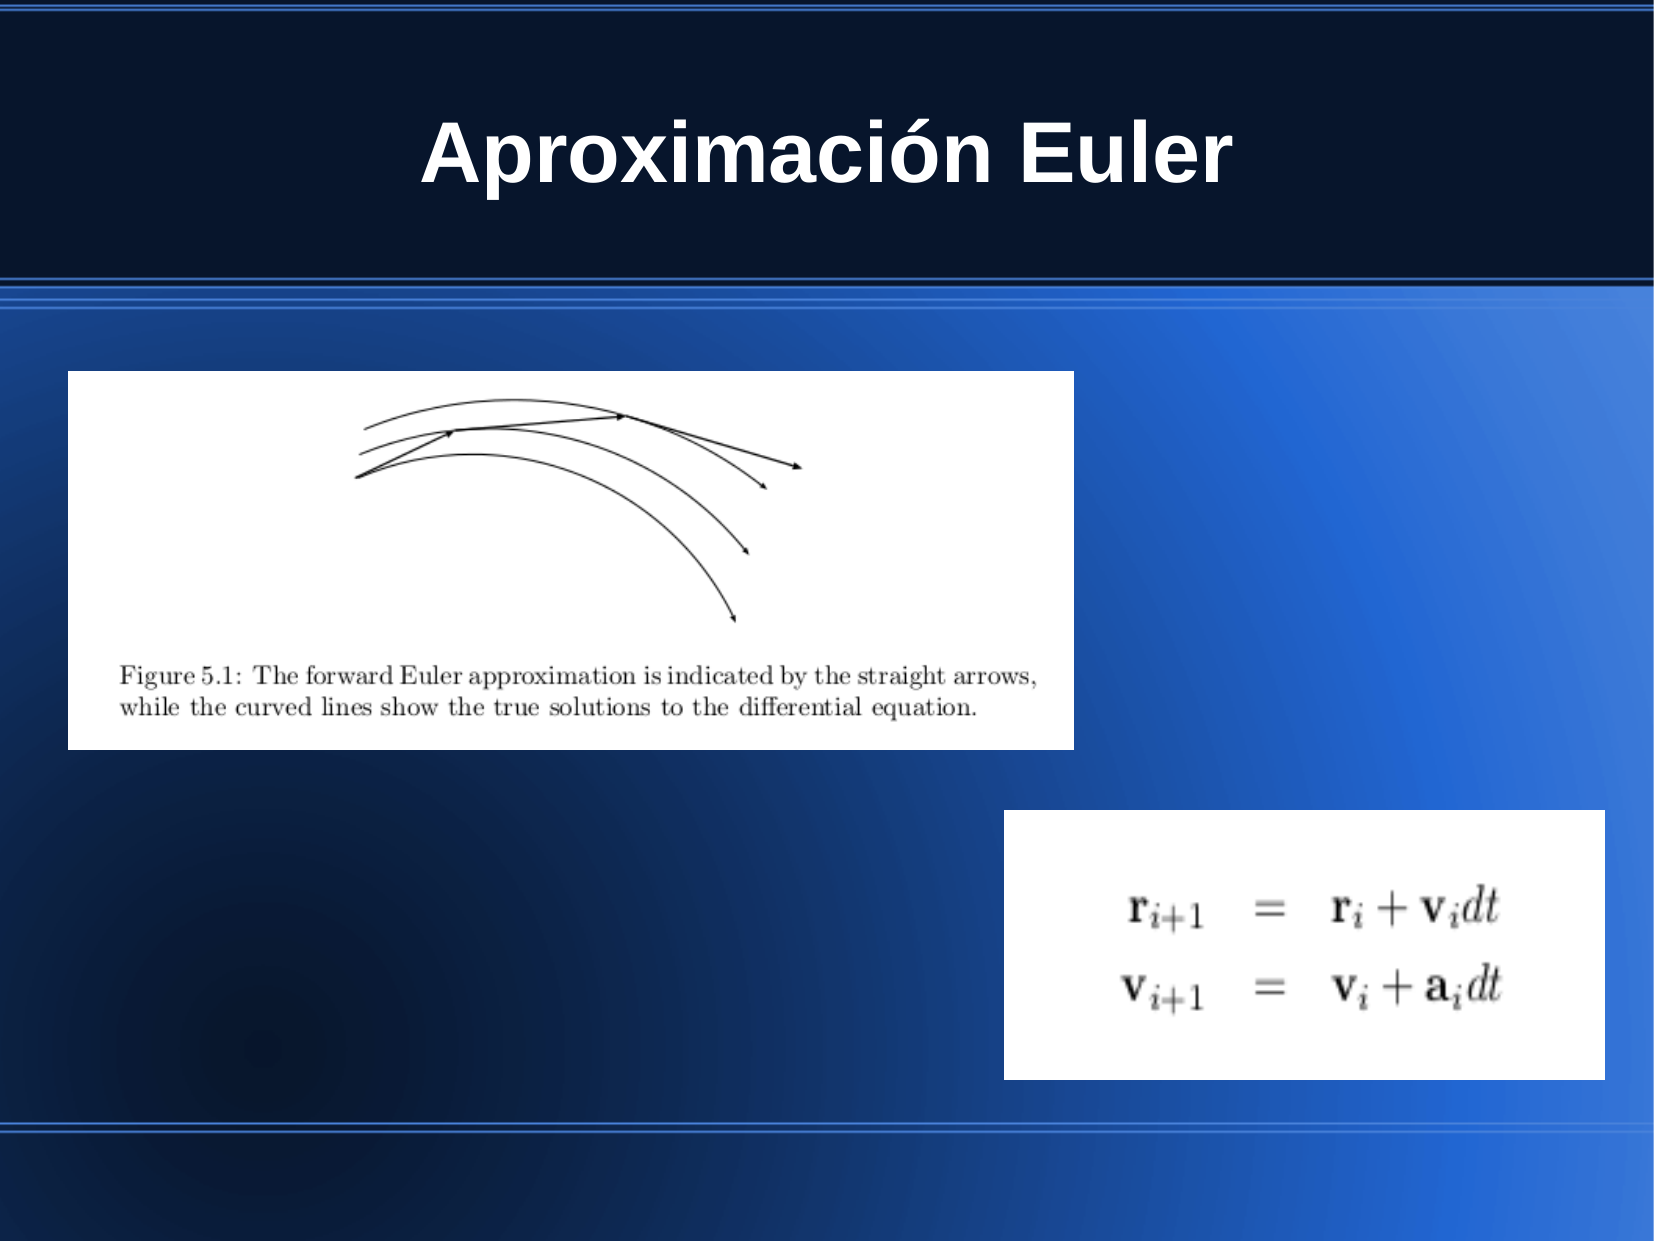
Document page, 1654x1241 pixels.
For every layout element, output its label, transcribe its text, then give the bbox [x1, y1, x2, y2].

title Aproximación Euler [82, 49, 1571, 257]
picture [0, 0, 1654, 1241]
